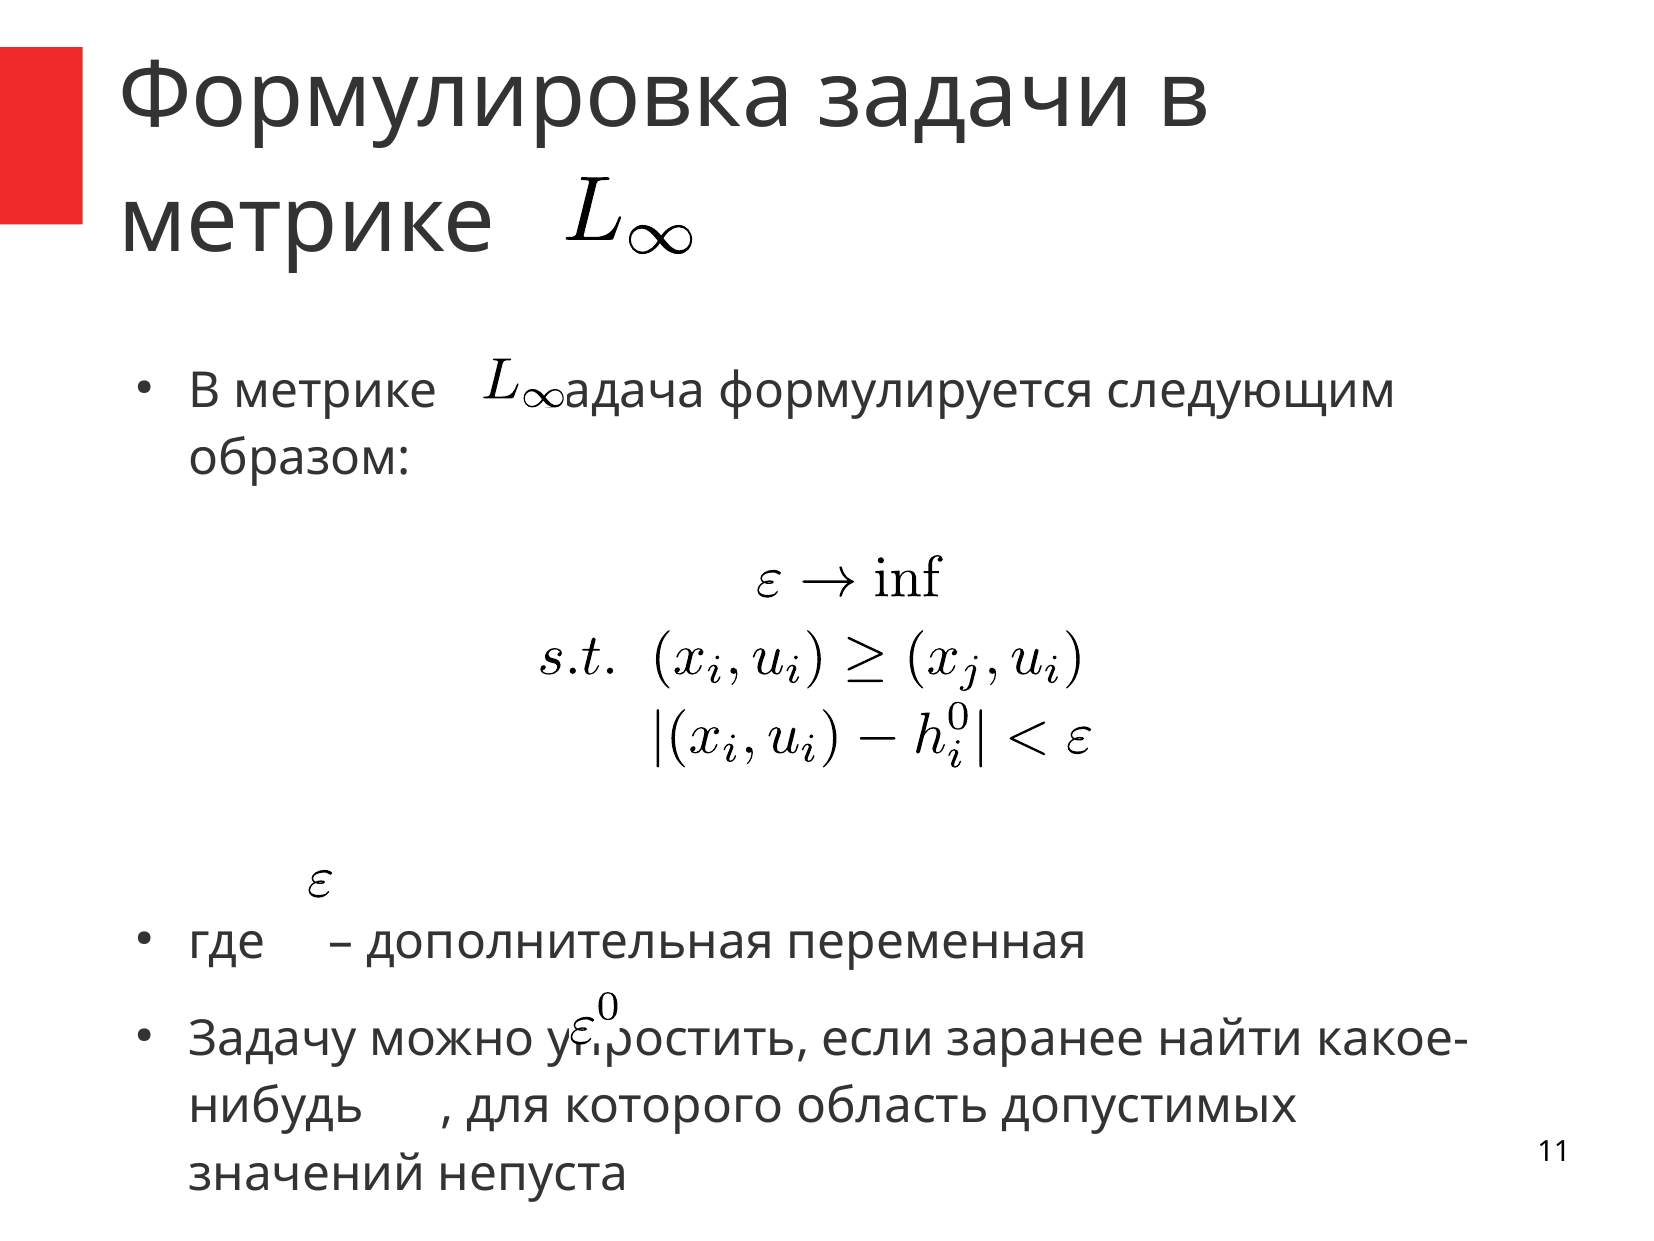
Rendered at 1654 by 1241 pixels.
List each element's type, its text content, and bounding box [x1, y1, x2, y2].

text_box [649, 701, 1094, 768]
text_box [307, 869, 335, 898]
title Формулировка задачи в метрике [118, 45, 1571, 261]
text_box [755, 555, 945, 598]
text_box [561, 177, 698, 255]
list В метрике задача формулируется следующим образом: где – дополнительная переменная Задачу можно упростить, если заранее найти какое-нибудь , для которого область допустимых значений непуста [118, 354, 1536, 1205]
text_box [569, 992, 620, 1045]
text_box [480, 358, 567, 408]
text_box [537, 630, 1086, 691]
